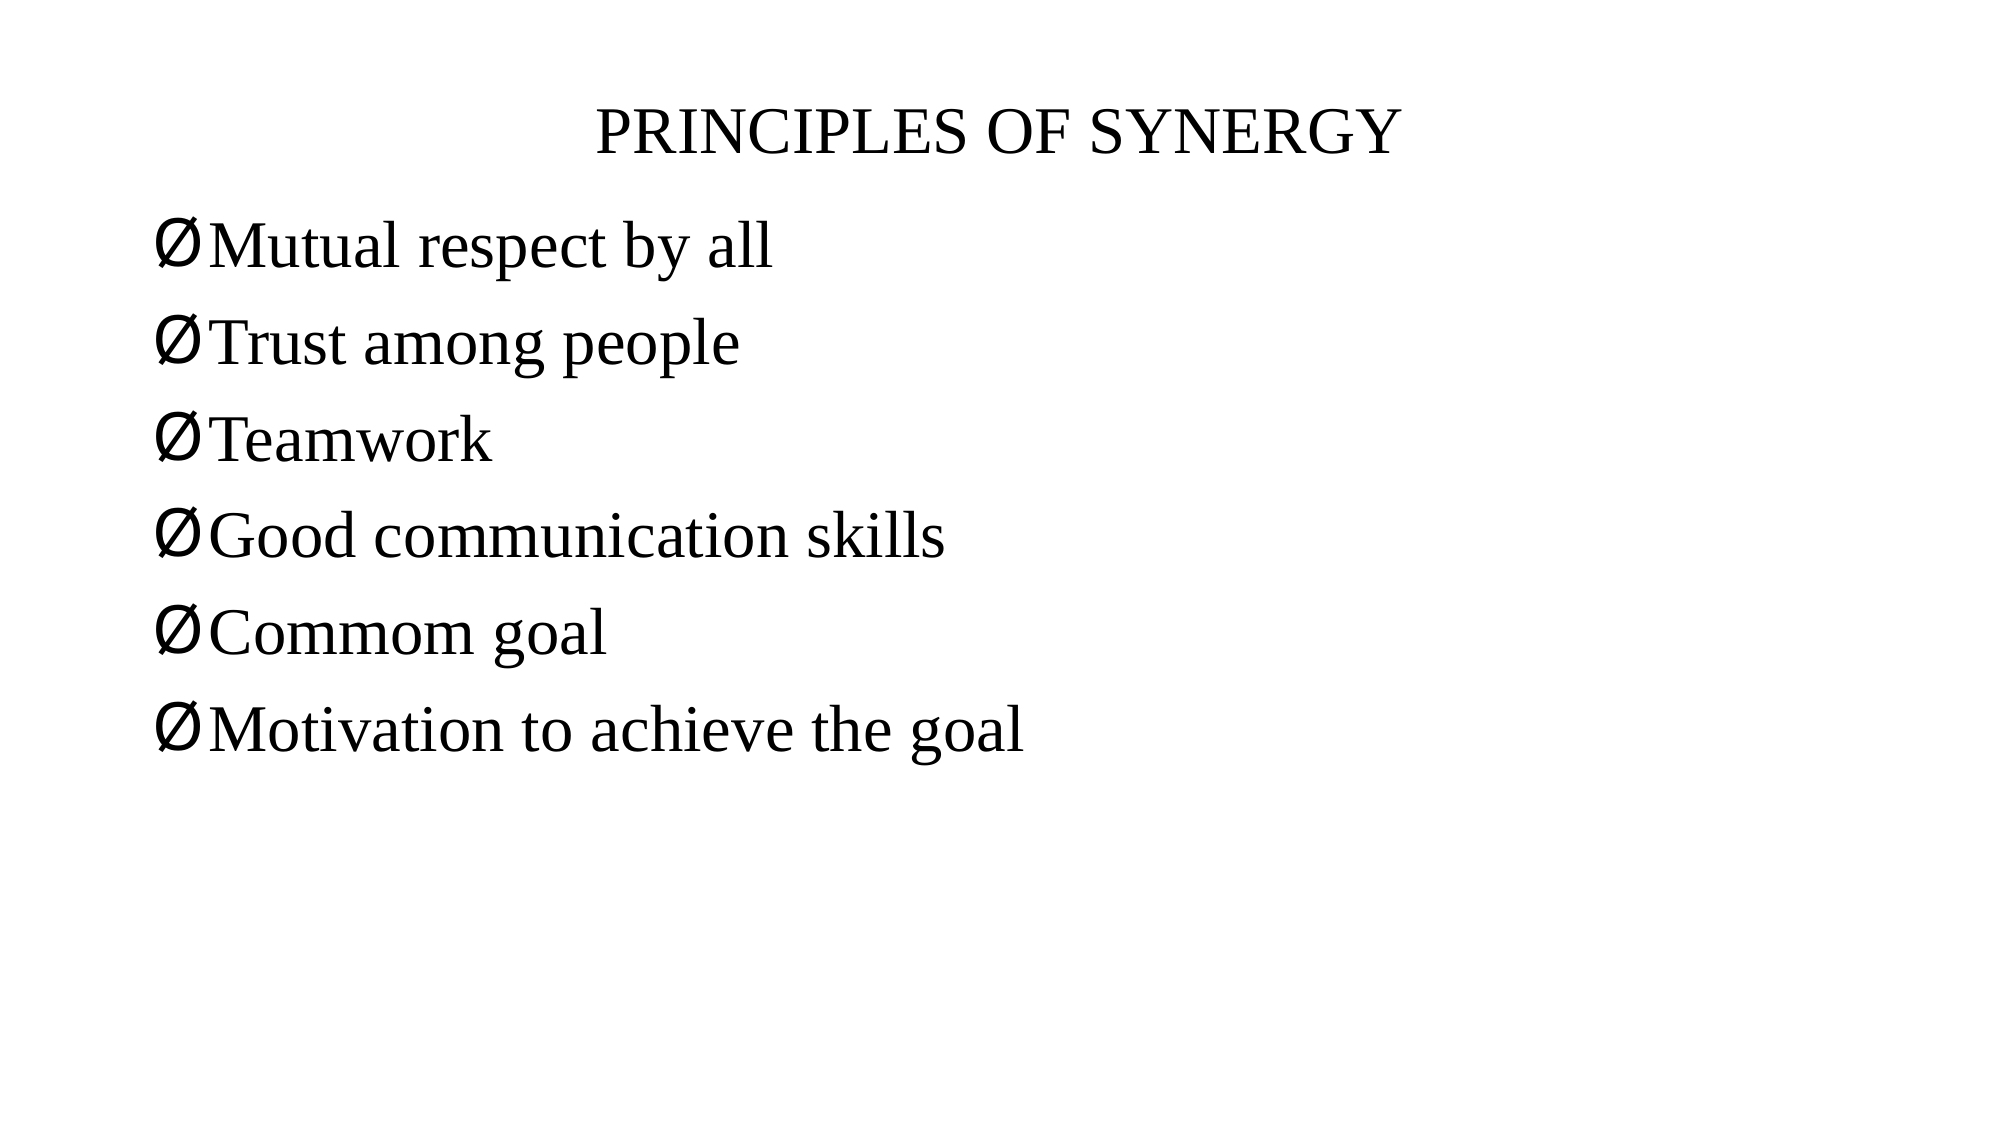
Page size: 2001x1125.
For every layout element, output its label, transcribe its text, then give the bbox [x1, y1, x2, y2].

list Mutual respect by all Trust among people Teamwork Good communication skills Commom goal Motivation to achieve the goal [137, 193, 1863, 1014]
title PRINCIPLES OF SYNERGY [137, 59, 1863, 193]
